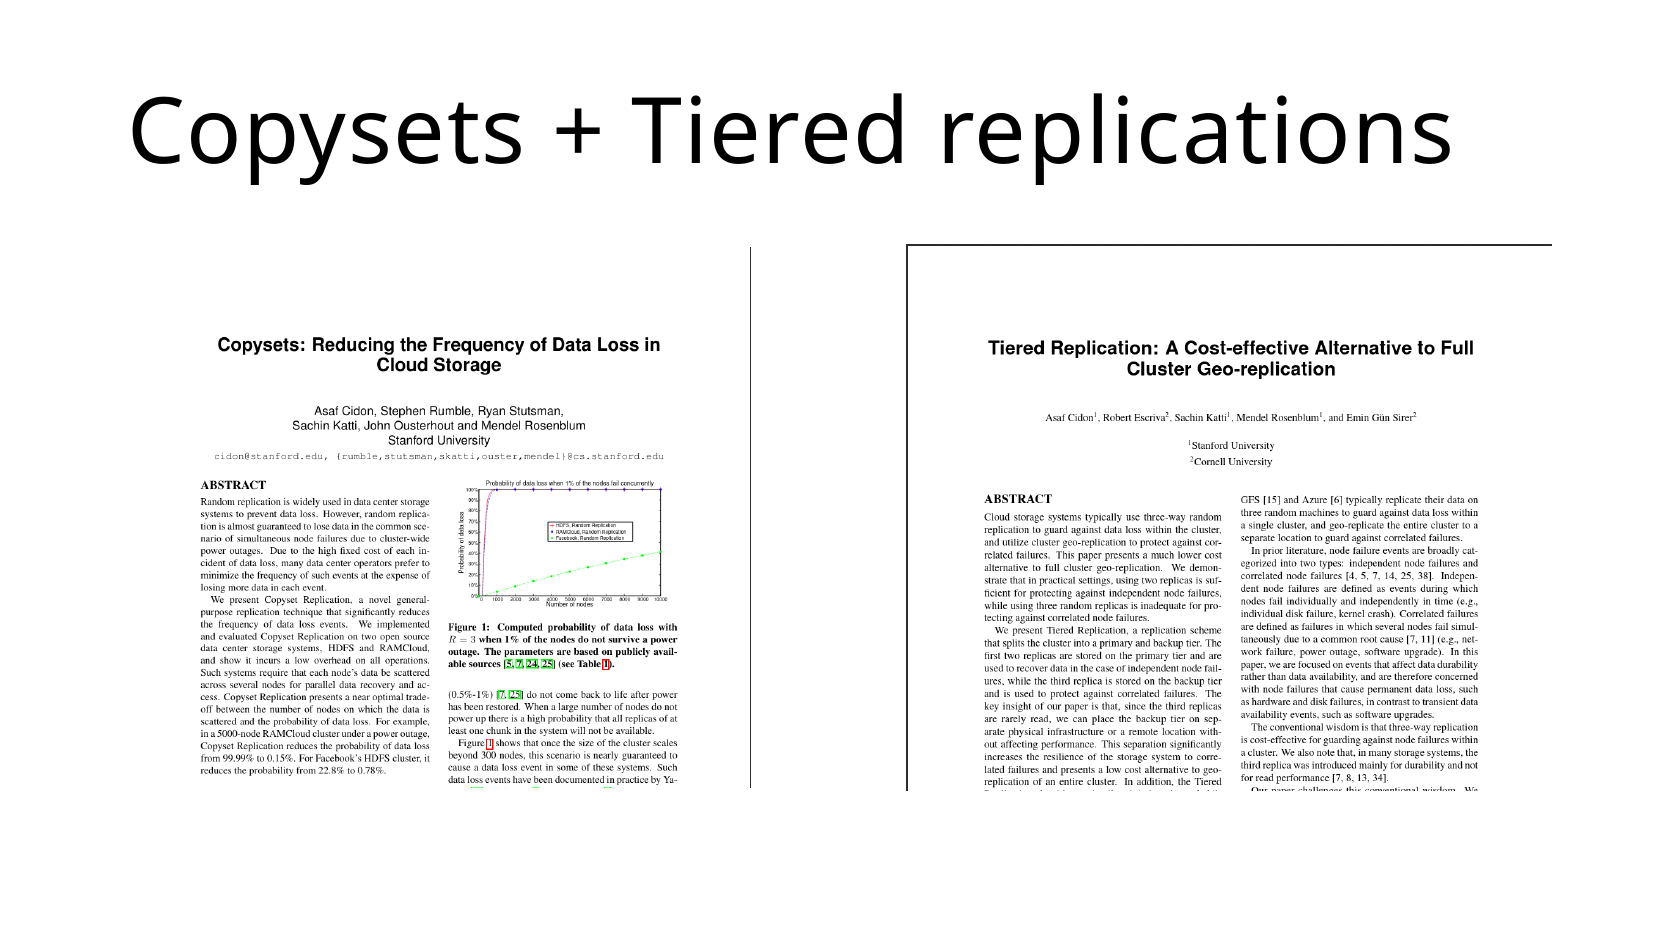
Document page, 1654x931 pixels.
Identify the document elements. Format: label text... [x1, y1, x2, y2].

picture [127, 247, 751, 788]
title Copysets + Tiered replications [127, 69, 1616, 187]
picture [906, 244, 1552, 791]
